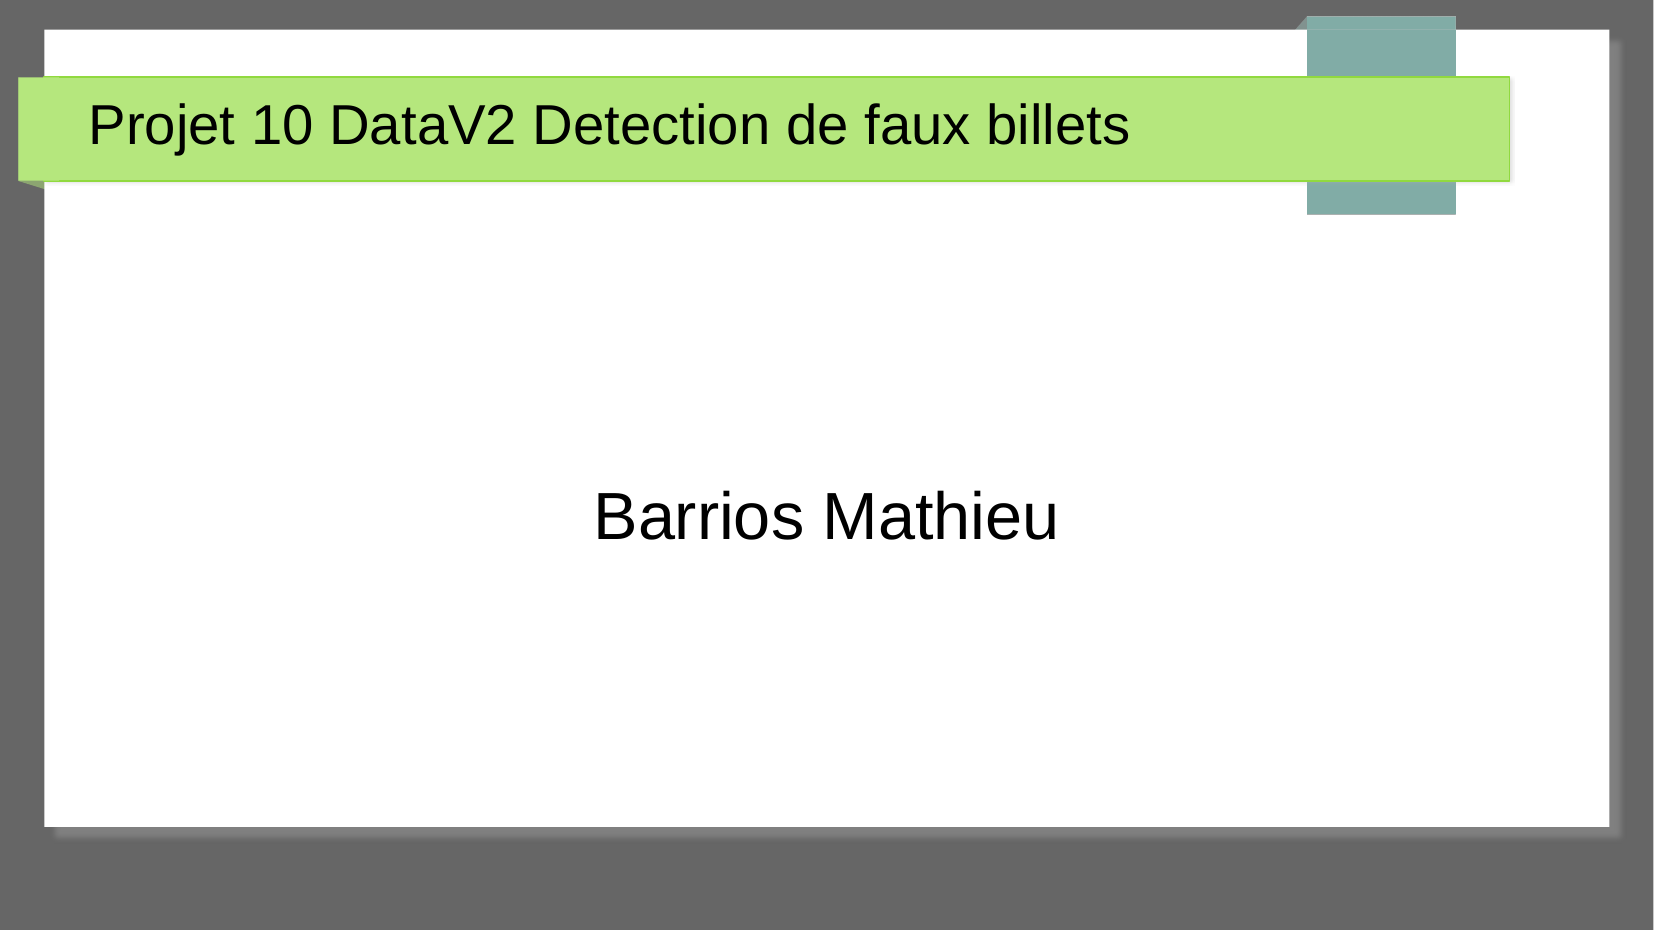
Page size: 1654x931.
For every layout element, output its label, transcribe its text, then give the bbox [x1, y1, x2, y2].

title Projet 10 DataV2 Detection de faux billets [88, 73, 1506, 178]
subtitle Barrios Mathieu [88, 221, 1565, 813]
